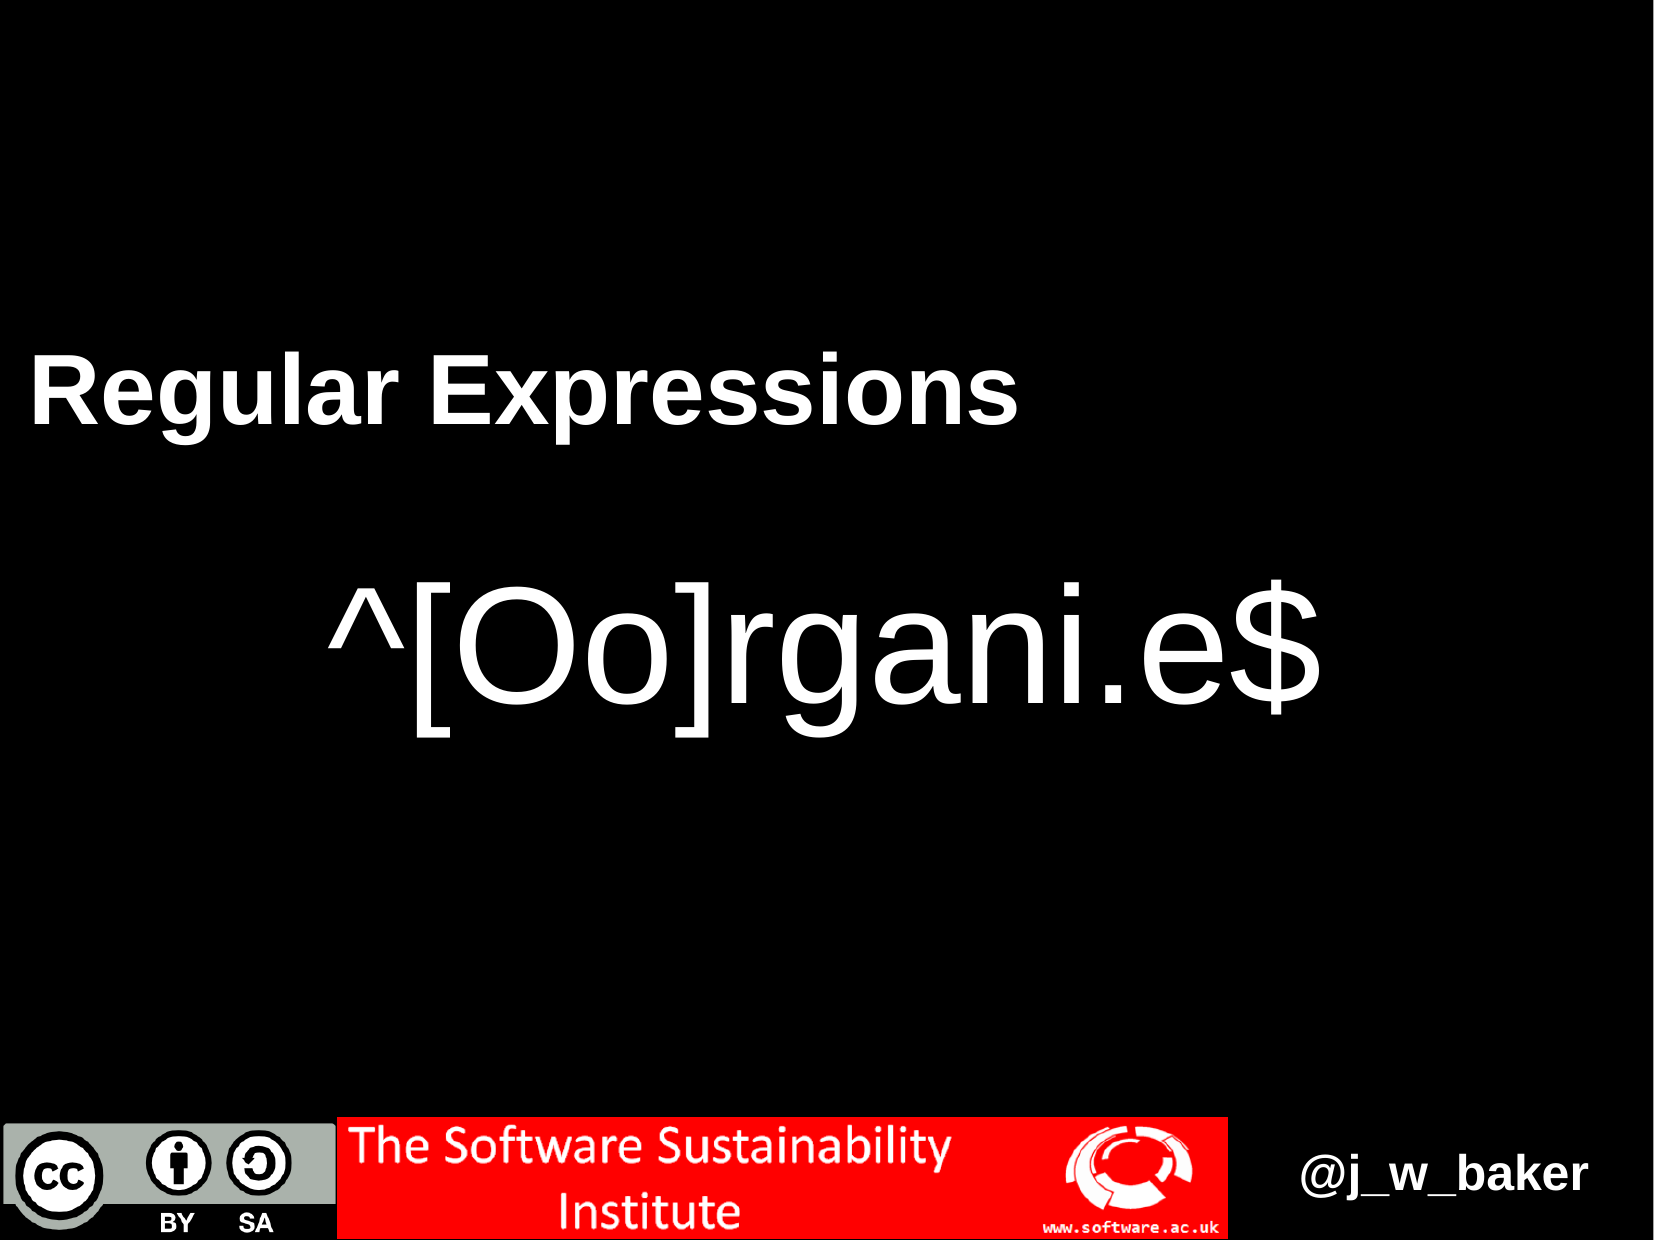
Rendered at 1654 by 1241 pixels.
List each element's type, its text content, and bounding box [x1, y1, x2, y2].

picture [0, 1117, 1228, 1239]
text_box @j_w_baker [1266, 1085, 1622, 1241]
text_box Regular Expressions ^[Oo]rgani.e$ [28, 333, 1623, 740]
